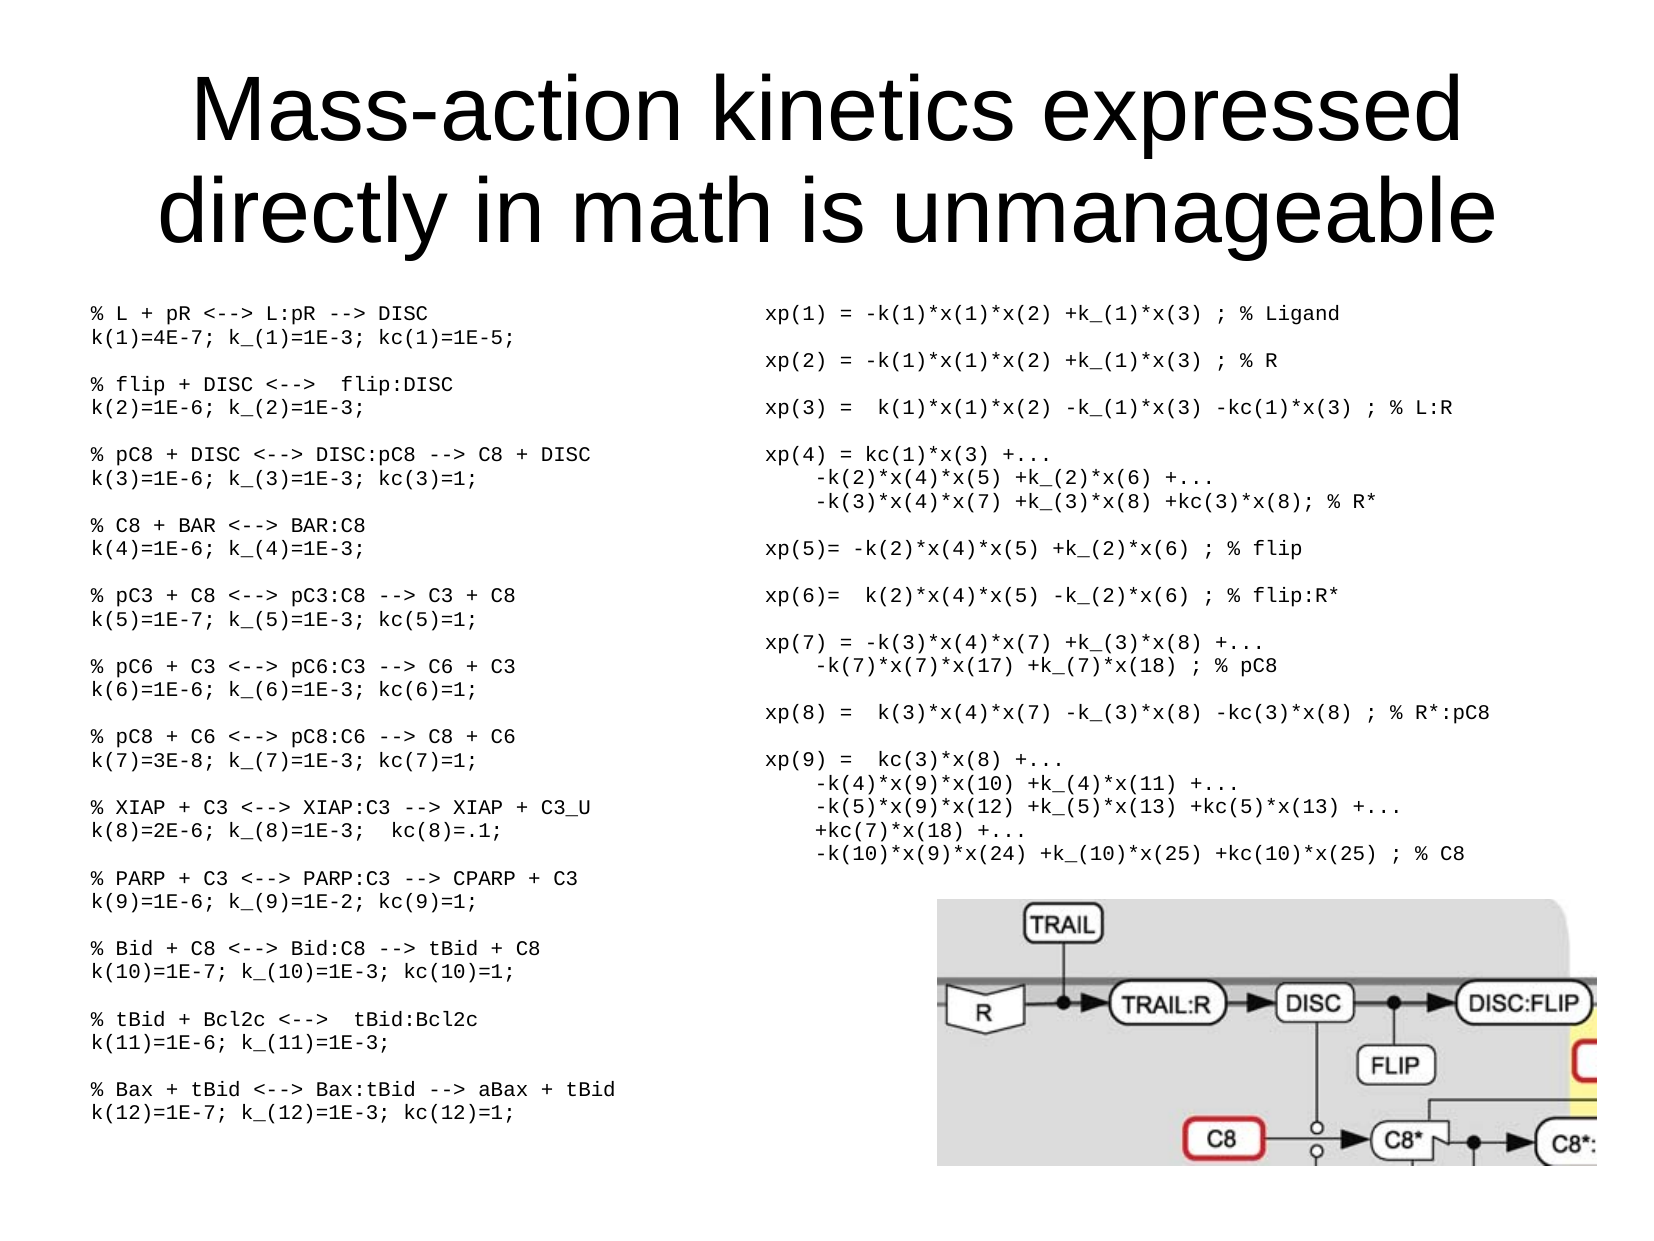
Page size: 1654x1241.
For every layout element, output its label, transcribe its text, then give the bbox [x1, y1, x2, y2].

text_box xp(1) = -k(1)*x(1)*x(2) +k_(1)*x(3) ; % Ligand xp(2) = -k(1)*x(1)*x(2) +k_(1)*x(3) ; % R xp(3) = k(1)*x(1)*x(2) -k_(1)*x(3) -kc(1)*x(3) ; % L:R xp(4) = kc(1)*x(3) +... -k(2)*x(4)*x(5) +k_(2)*x(6) +... -k(3)*x(4)*x(7) +k_(3)*x(8) +kc(3)*x(8); % R* xp(5)= -k(2)*x(4)*x(5) +k_(2)*x(6) ; % flip xp(6)= k(2)*x(4)*x(5) -k_(2)*x(6) ; % flip:R* xp(7) = -k(3)*x(4)*x(7) +k_(3)*x(8) +... -k(7)*x(7)*x(17) +k_(7)*x(18) ; % pC8 xp(8) = k(3)*x(4)*x(7) -k_(3)*x(8) -kc(3)*x(8) ; % R*:pC8 xp(9) = kc(3)*x(8) +... -k(4)*x(9)*x(10) +k_(4)*x(11) +... -k(5)*x(9)*x(12) +k_(5)*x(13) +kc(5)*x(13) +... +kc(7)*x(18) +... -k(10)*x(9)*x(24) +k_(10)*x(25) +kc(10)*x(25) ; % C8 [750, 295, 1613, 1185]
title Mass-action kinetics expressed directly in math is unmanageable [45, 57, 1613, 263]
text_box % L + pR <--> L:pR --> DISC k(1)=4E-7; k_(1)=1E-3; kc(1)=1E-5; % flip + DISC <--> flip:DISC k(2)=1E-6; k_(2)=1E-3; % pC8 + DISC <--> DISC:pC8 --> C8 + DISC k(3)=1E-6; k_(3)=1E-3; kc(3)=1; % C8 + BAR <--> BAR:C8 k(4)=1E-6; k_(4)=1E-3; % pC3 + C8 <--> pC3:C8 --> C3 + C8 k(5)=1E-7; k_(5)=1E-3; kc(5)=1; % pC6 + C3 <--> pC6:C3 --> C6 + C3 k(6)=1E-6; k_(6)=1E-3; kc(6)=1; % pC8 + C6 <--> pC8:C6 --> C8 + C6 k(7)=3E-8; k_(7)=1E-3; kc(7)=1; % XIAP + C3 <--> XIAP:C3 --> XIAP + C3_U k(8)=2E-6; k_(8)=1E-3; kc(8)=.1; % PARP + C3 <--> PARP:C3 --> CPARP + C3 k(9)=1E-6; k_(9)=1E-2; kc(9)=1; % Bid + C8 <--> Bid:C8 --> tBid + C8 k(10)=1E-7; k_(10)=1E-3; kc(10)=1; % tBid + Bcl2c <--> tBid:Bcl2c k(11)=1E-6; k_(11)=1E-3; % Bax + tBid <--> Bax:tBid --> aBax + tBid k(12)=1E-7; k_(12)=1E-3; kc(12)=1; [76, 296, 639, 1134]
picture [937, 899, 1597, 1166]
